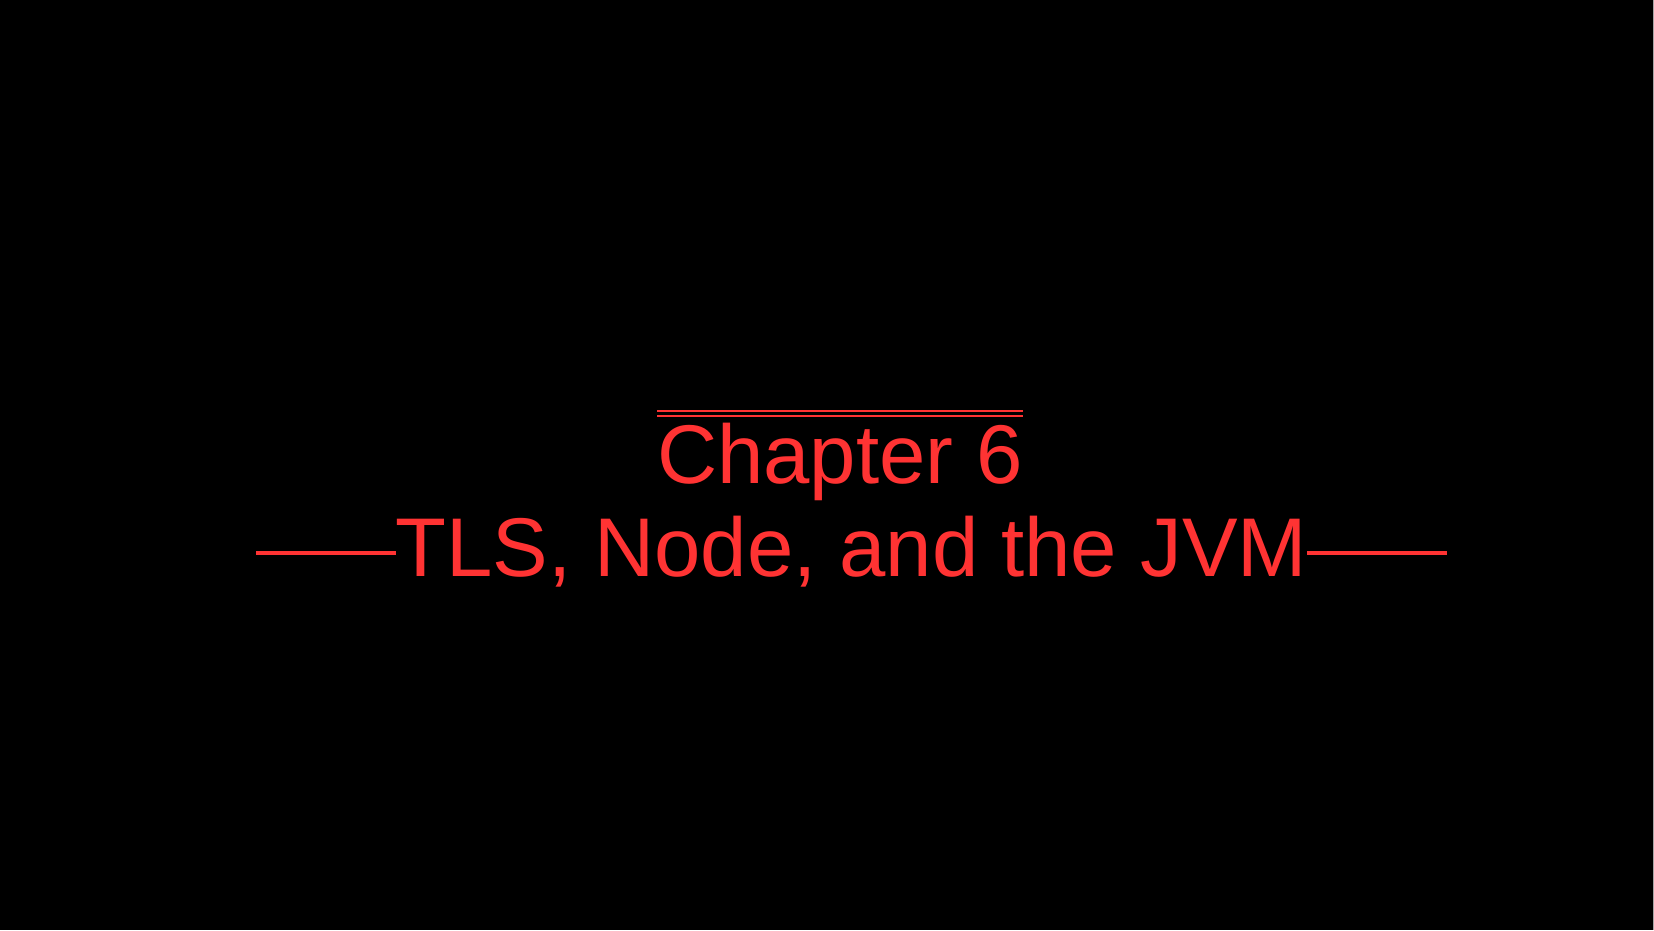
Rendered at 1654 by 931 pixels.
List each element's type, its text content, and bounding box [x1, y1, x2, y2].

text_box Chapter 6 TLS, Node, and the JVM [165, 401, 1516, 777]
